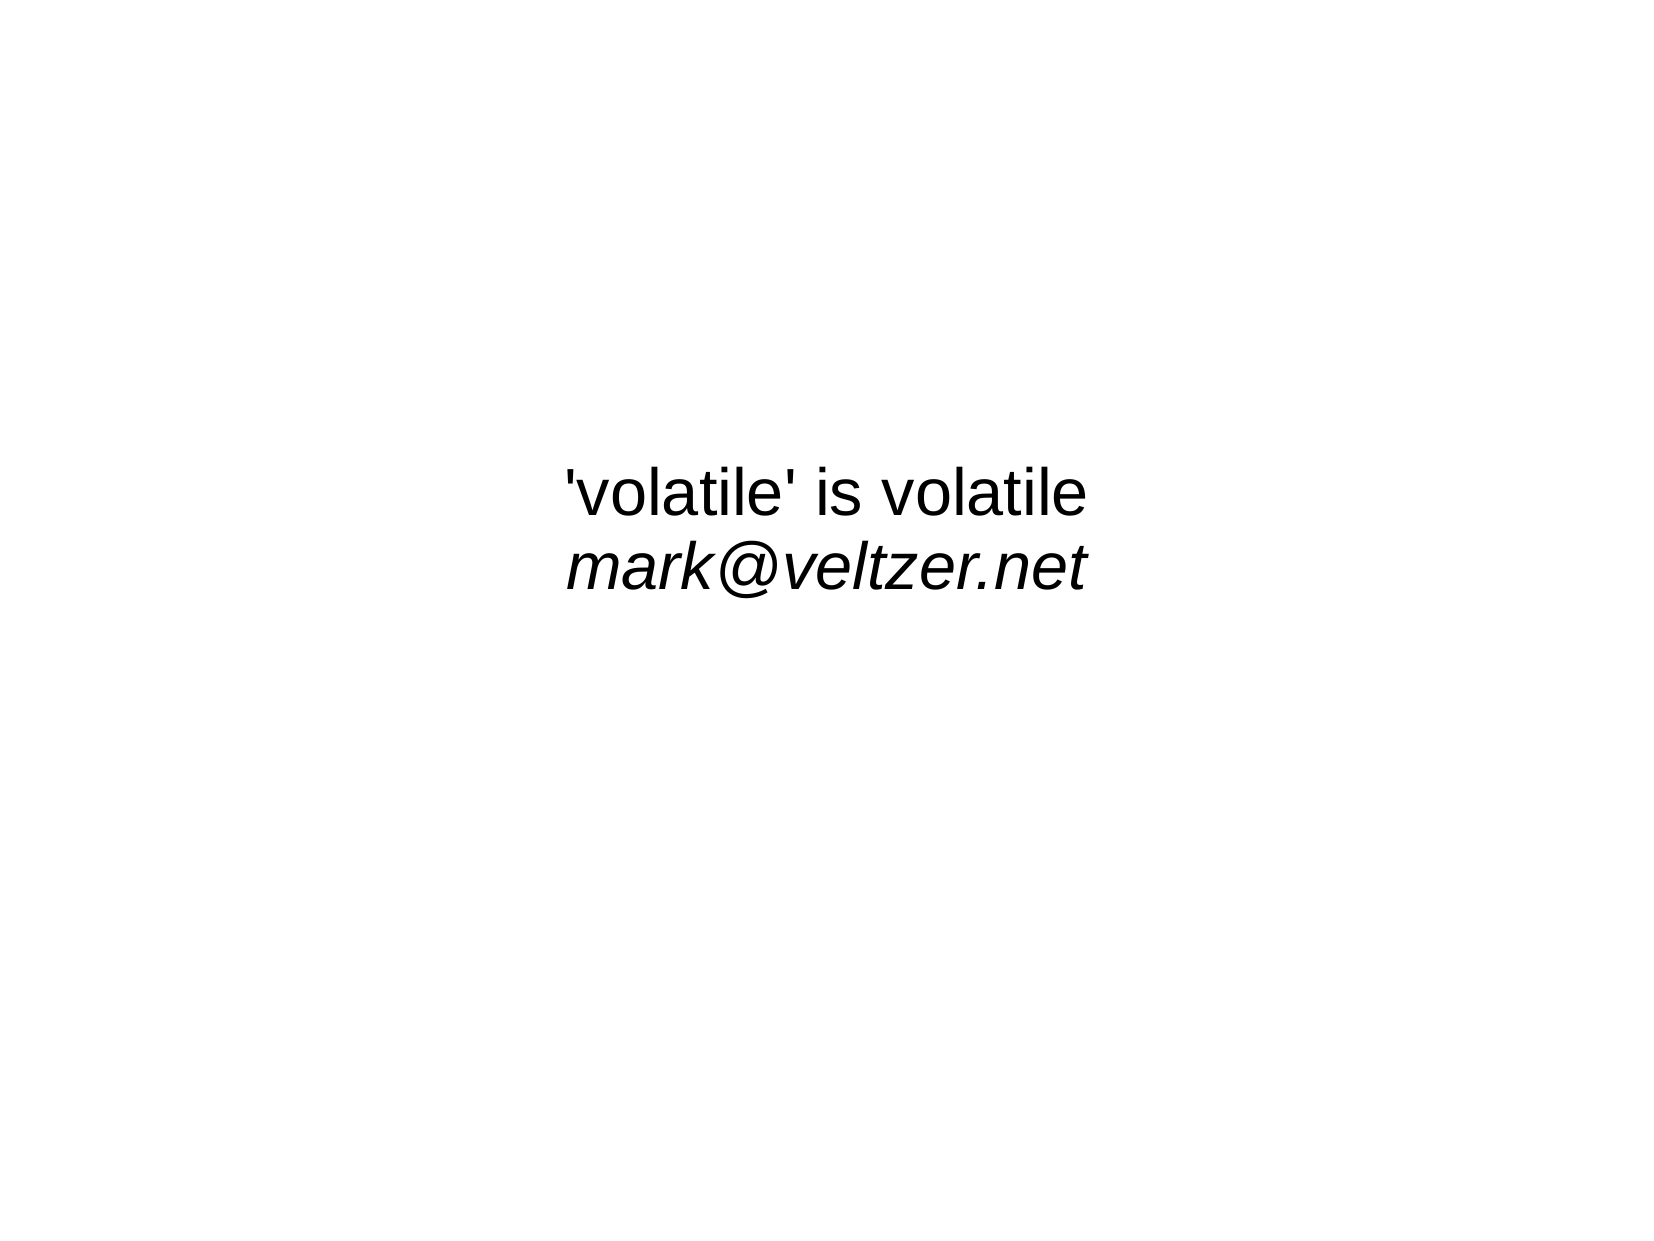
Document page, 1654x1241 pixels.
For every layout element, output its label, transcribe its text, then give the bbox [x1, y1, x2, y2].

subtitle 'volatile' is volatile mark@veltzer.net [82, 49, 1571, 1010]
